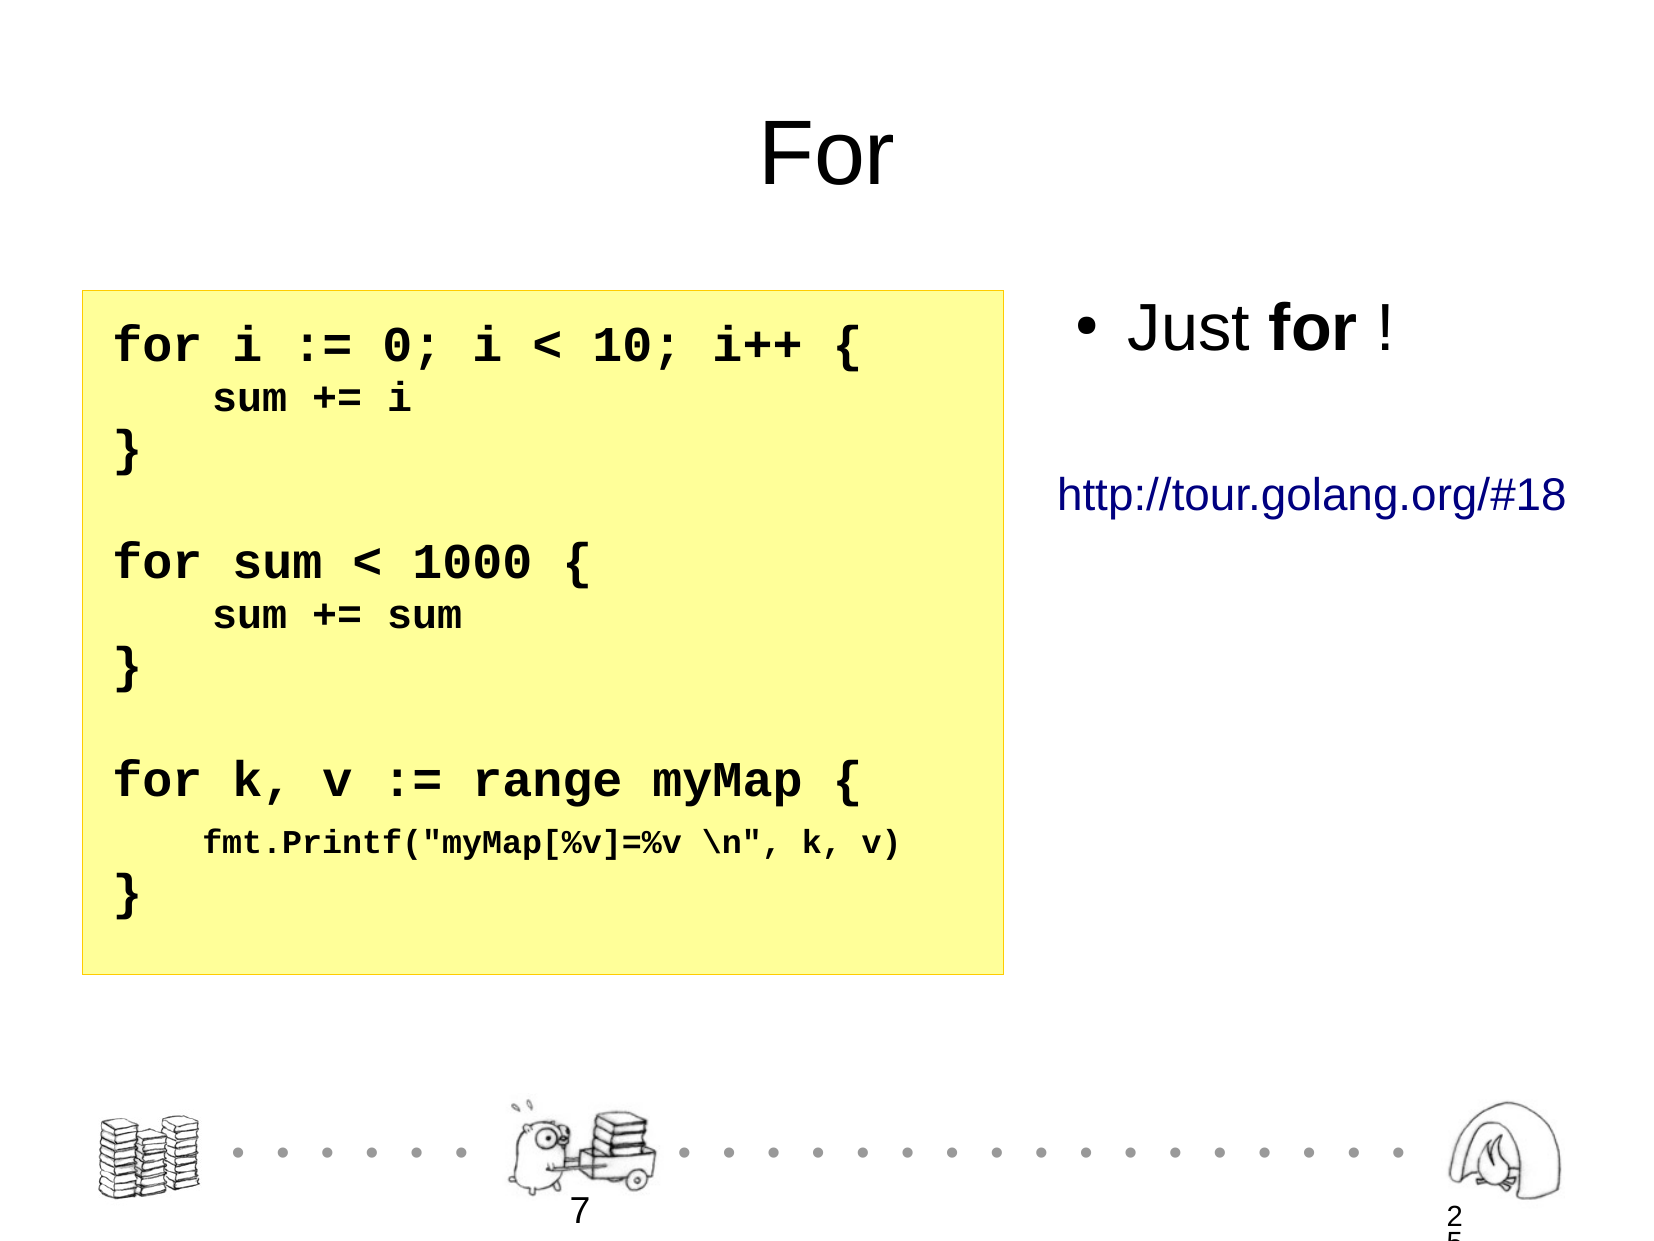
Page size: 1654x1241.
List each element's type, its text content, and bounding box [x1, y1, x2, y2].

picture [1441, 1092, 1565, 1211]
picture [496, 1093, 664, 1202]
picture [88, 1092, 207, 1211]
title For [82, 49, 1571, 257]
list for i := 0; i < 10; i++ { sum += i } for sum < 1000 { sum += sum } for k, v := range myMap { fmt.Printf("myMap[%v]=%v \n", k, v) } [82, 290, 1004, 975]
list Just for ! http://tour.golang.org/#18 [1057, 290, 1589, 1010]
